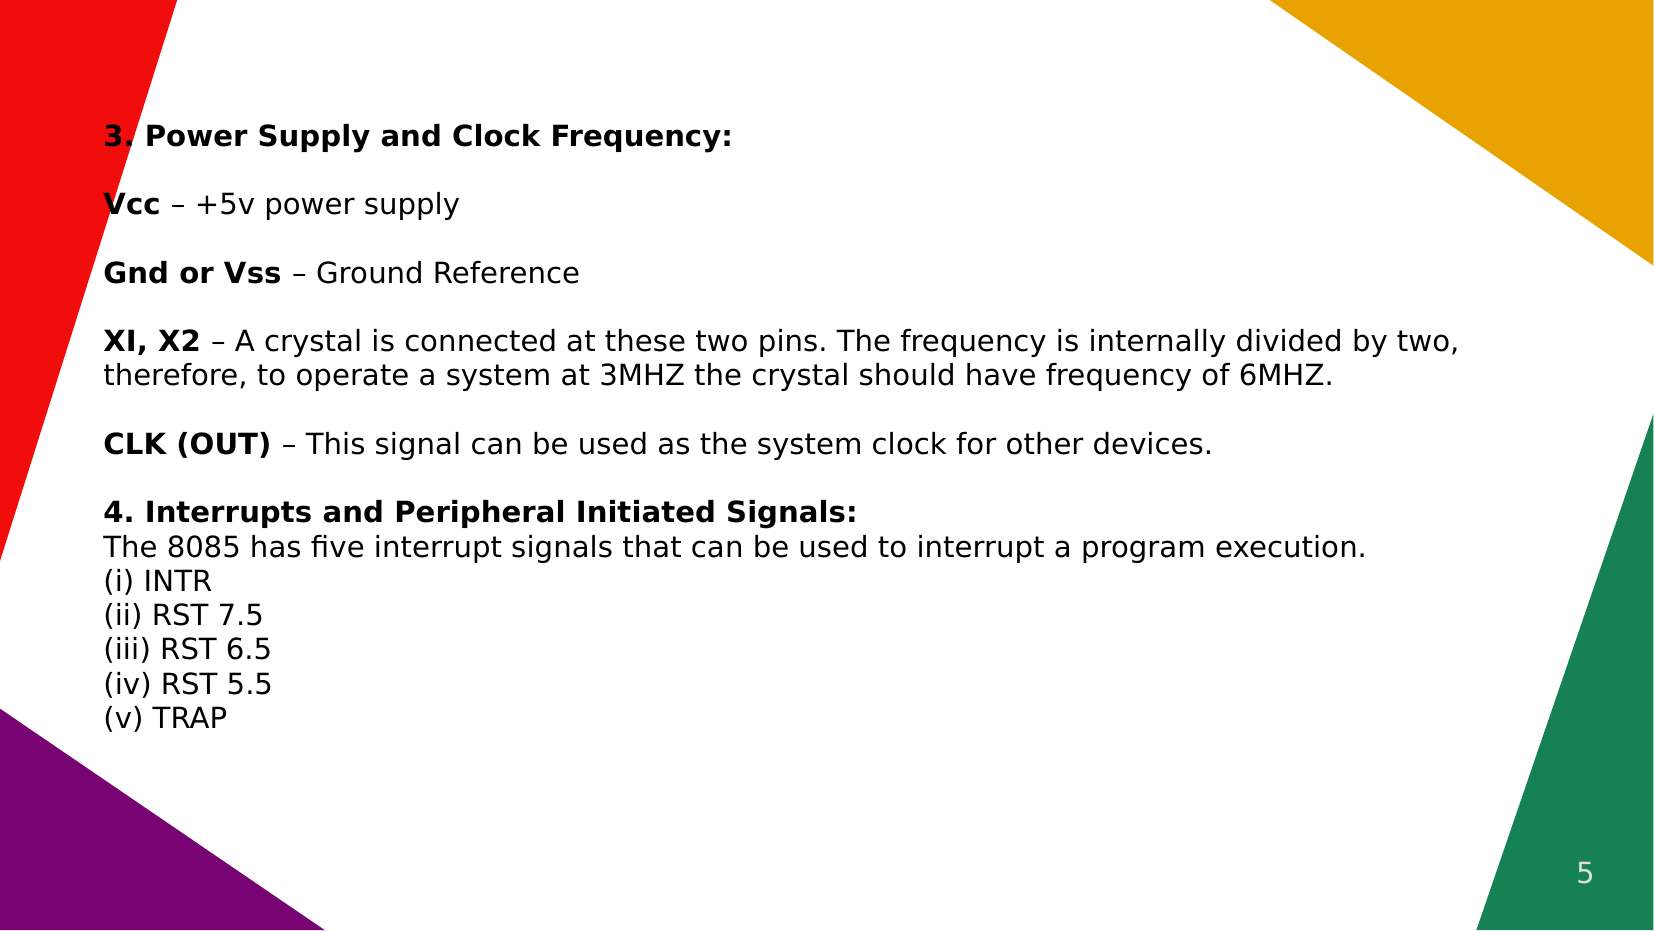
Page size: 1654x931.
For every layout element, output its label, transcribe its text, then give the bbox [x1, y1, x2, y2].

text_box 3. Power Supply and Clock Frequency: Vcc – +5v power supply Gnd or Vss – Ground Reference XI, X2 – A crystal is connected at these two pins. The frequency is internally divided by two, therefore, to operate a system at 3MHZ the crystal should have frequency of 6MHZ. CLK (OUT) – This signal can be used as the system clock for other devices. 4. Interrupts and Peripheral Initiated Signals: The 8085 has five interrupt signals that can be used to interrupt a program execution. (i) INTR (ii) RST 7.5 (iii) RST 6.5 (iv) RST 5.5 (v) TRAP [88, 111, 1595, 823]
